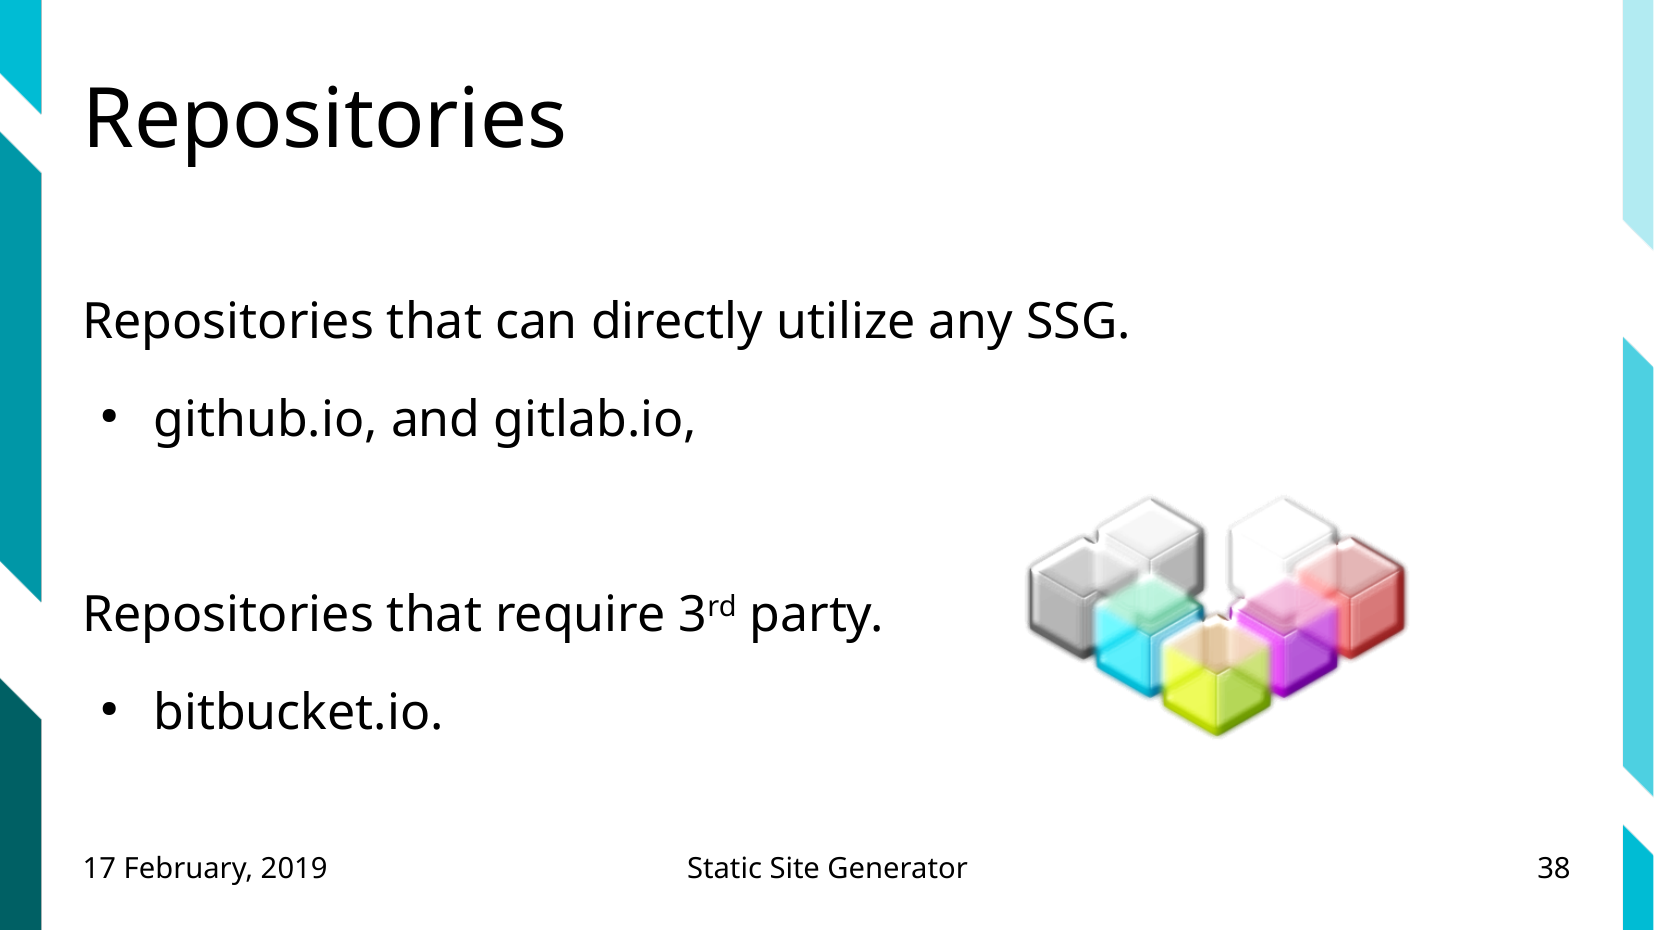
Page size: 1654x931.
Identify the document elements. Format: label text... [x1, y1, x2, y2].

title Repositories [82, 37, 1571, 193]
picture [0, 0, 1654, 930]
list Repositories that can directly utilize any SSG. github.io, and gitlab.io, Repositories that require 3rd party. bitbucket.io. [82, 285, 1571, 758]
